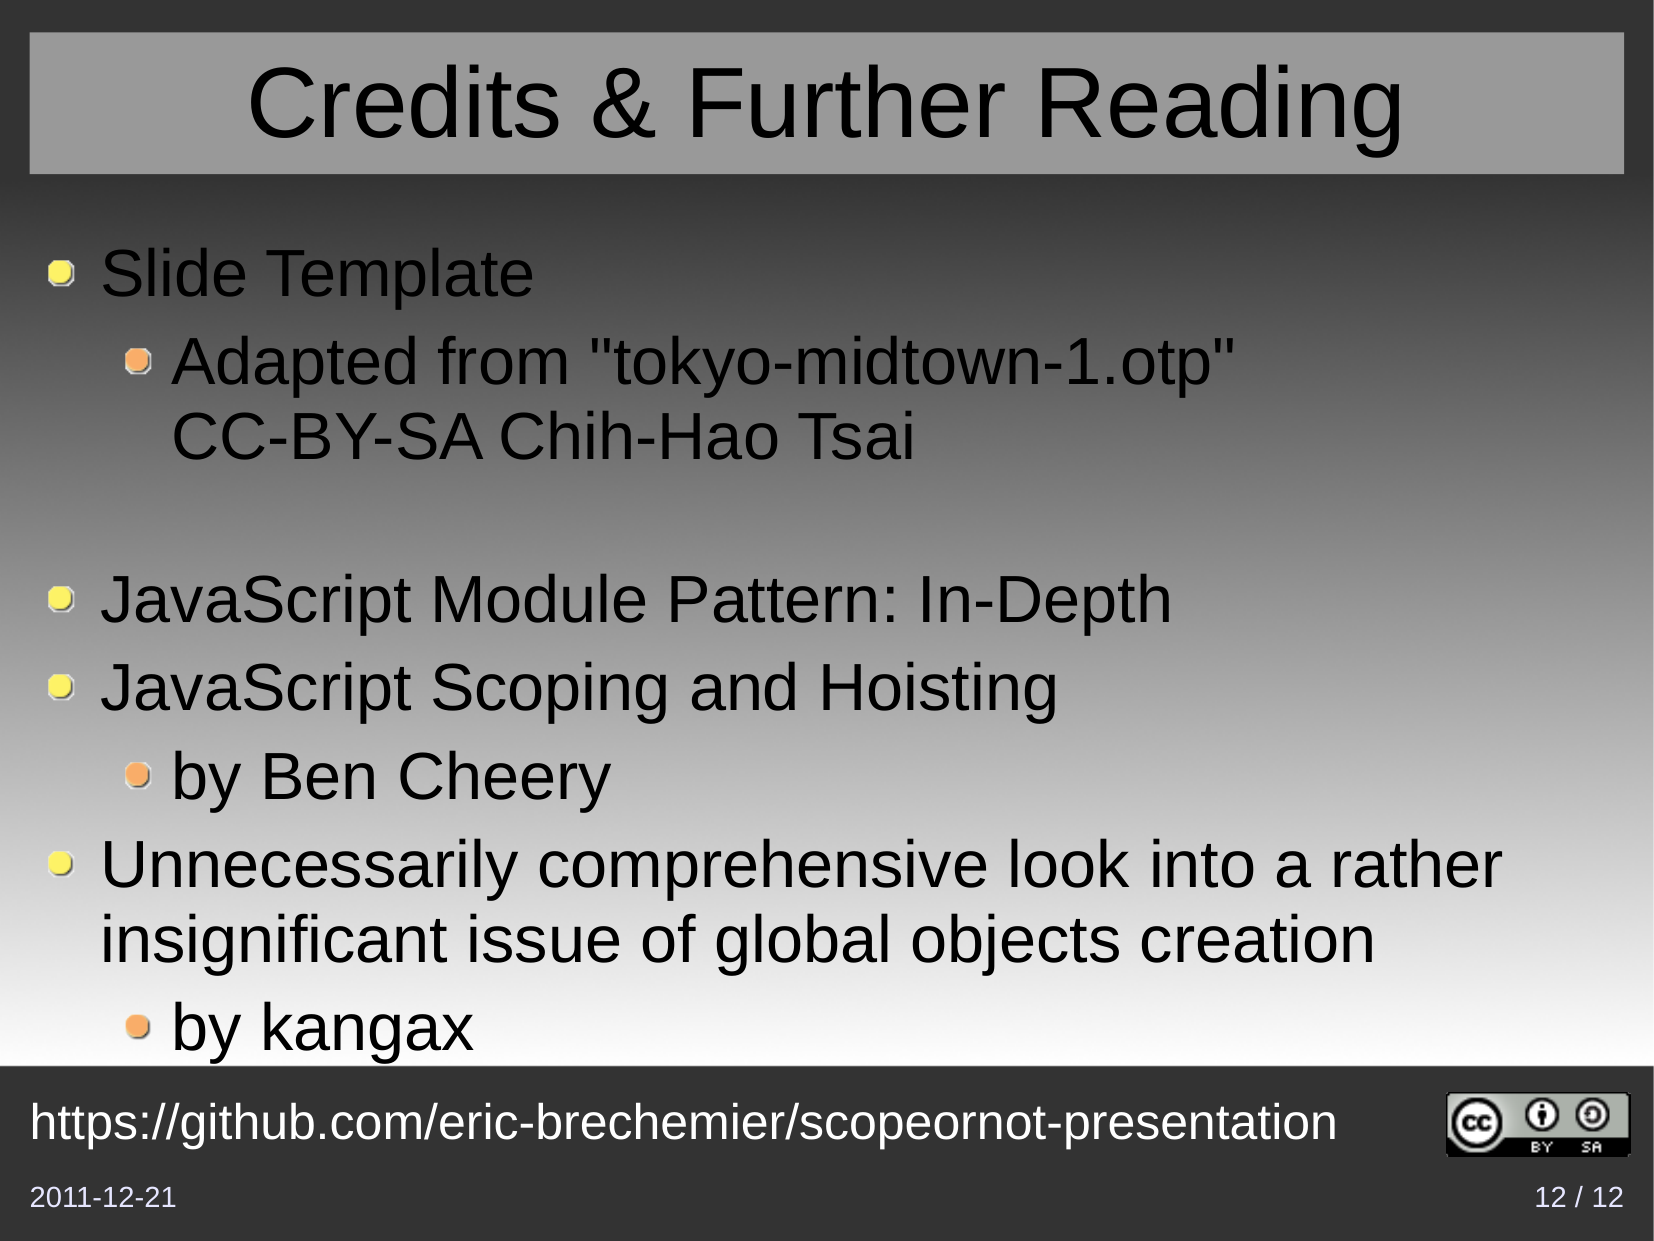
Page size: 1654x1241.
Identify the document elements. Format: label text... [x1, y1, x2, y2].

picture [0, 0, 1654, 1241]
text_box https://github.com/eric-brechemier/scopeornot-presentation [29, 1094, 1418, 1151]
title Credits & Further Reading [29, 32, 1625, 175]
list Slide Template Adapted from "tokyo-midtown-1.otp" CC-BY-SA Chih-Hao Tsai JavaScript Module Pattern: In-Depth JavaScript Scoping and Hoisting by Ben Cheery Unnecessarily comprehensive look into a rather insignificant issue of global objects creation by kangax [29, 236, 1625, 1065]
